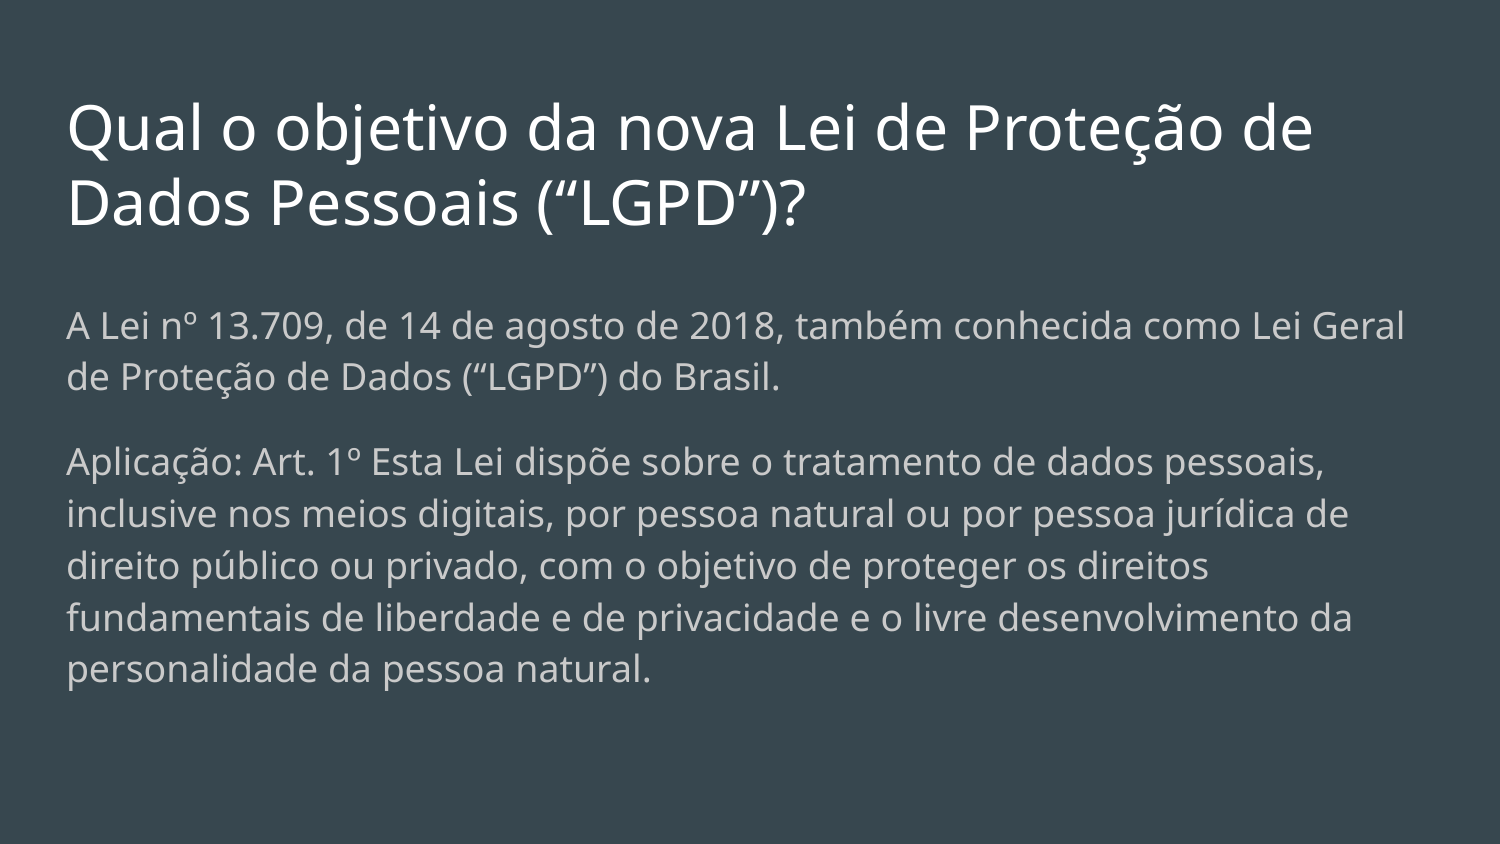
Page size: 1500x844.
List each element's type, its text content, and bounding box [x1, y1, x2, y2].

list A Lei nº 13.709, de 14 de agosto de 2018, também conhecida como Lei Geral de Proteção de Dados (“LGPD”) do Brasil. Aplicação: Art. 1º Esta Lei dispõe sobre o tratamento de dados pessoais, inclusive nos meios digitais, por pessoa natural ou por pessoa jurídica de direito público ou privado, com o objetivo de proteger os direitos fundamentais de liberdade e de privacidade e o livre desenvolvimento da personalidade da pessoa natural. [51, 279, 1449, 750]
title Qual o objetivo da nova Lei de Proteção de Dados Pessoais (“LGPD”)? [51, 72, 1449, 246]
